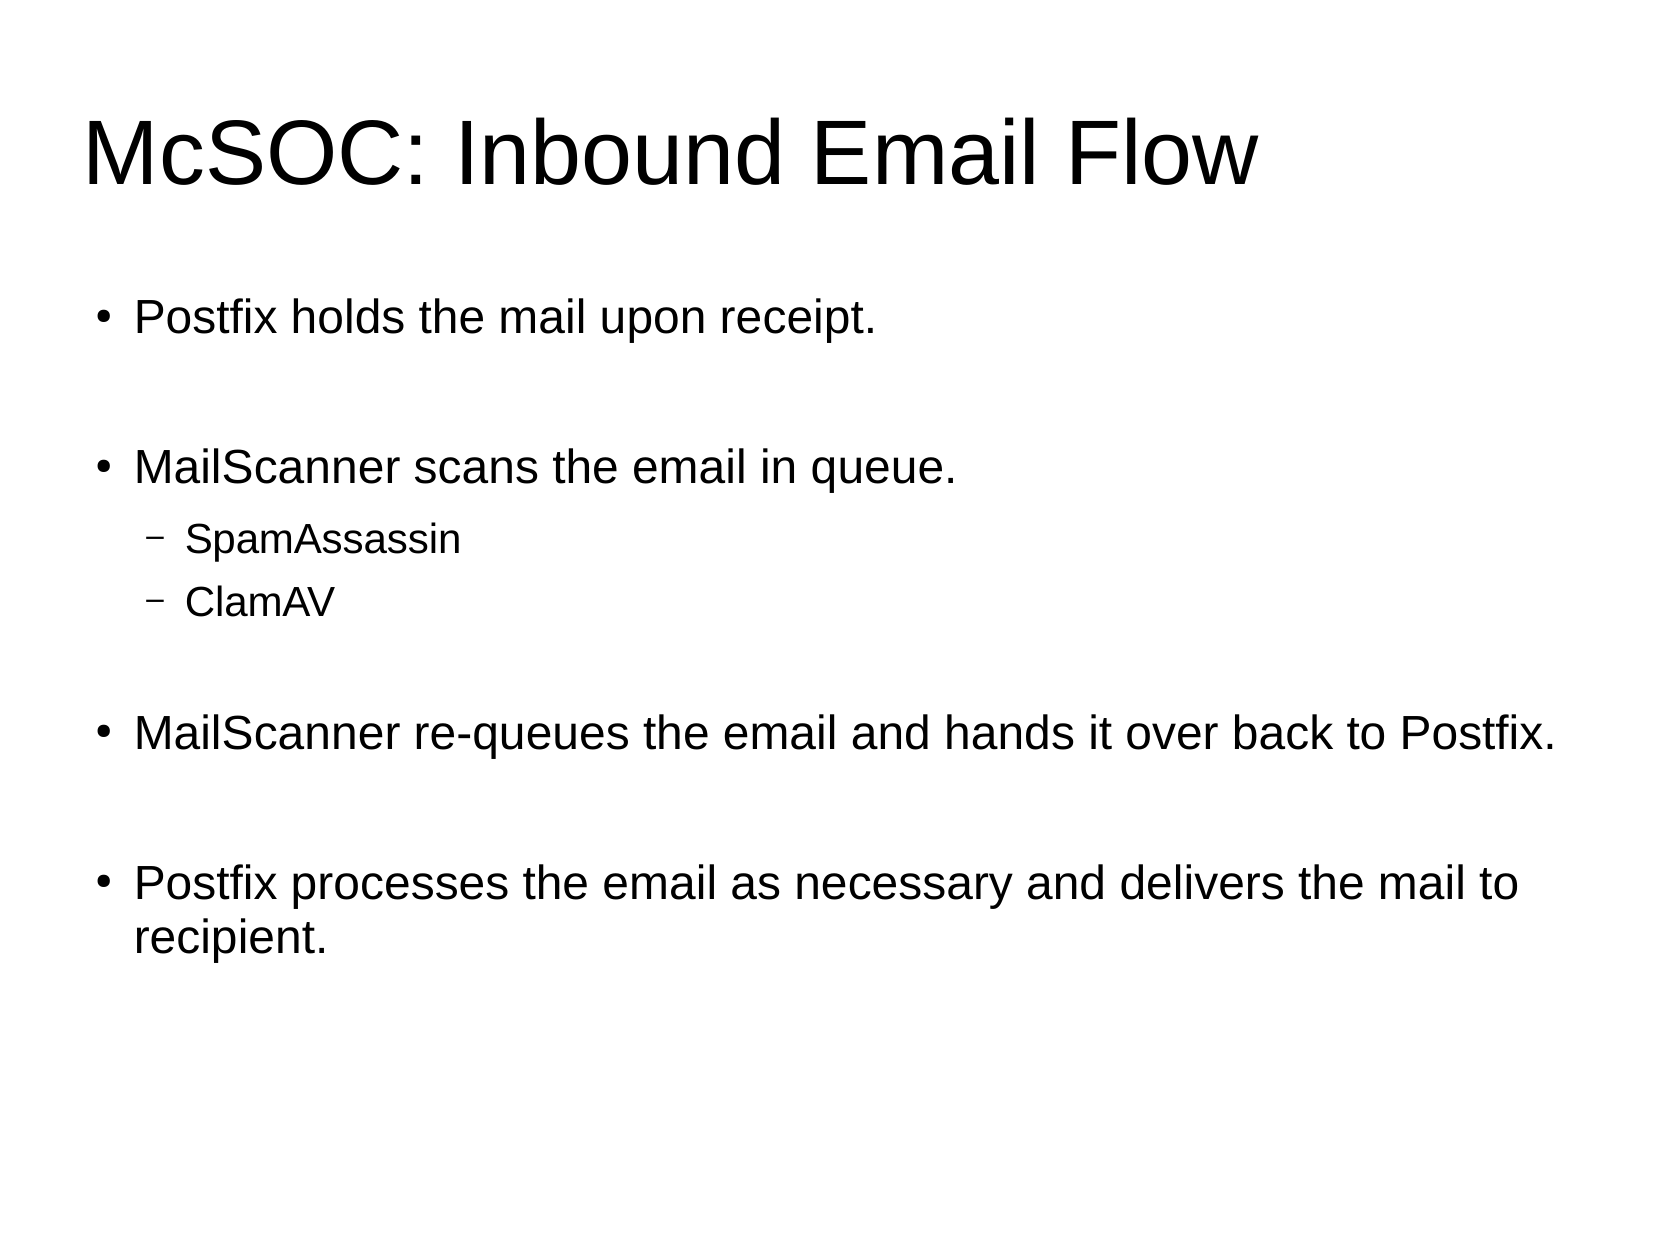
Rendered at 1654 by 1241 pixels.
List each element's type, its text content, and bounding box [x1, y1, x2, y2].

list Postfix holds the mail upon receipt. MailScanner scans the email in queue. SpamAssassin ClamAV MailScanner re-queues the email and hands it over back to Postfix. Postfix processes the email as necessary and delivers the mail to recipient. [82, 290, 1571, 1010]
title McSOC: Inbound Email Flow [82, 49, 1571, 257]
